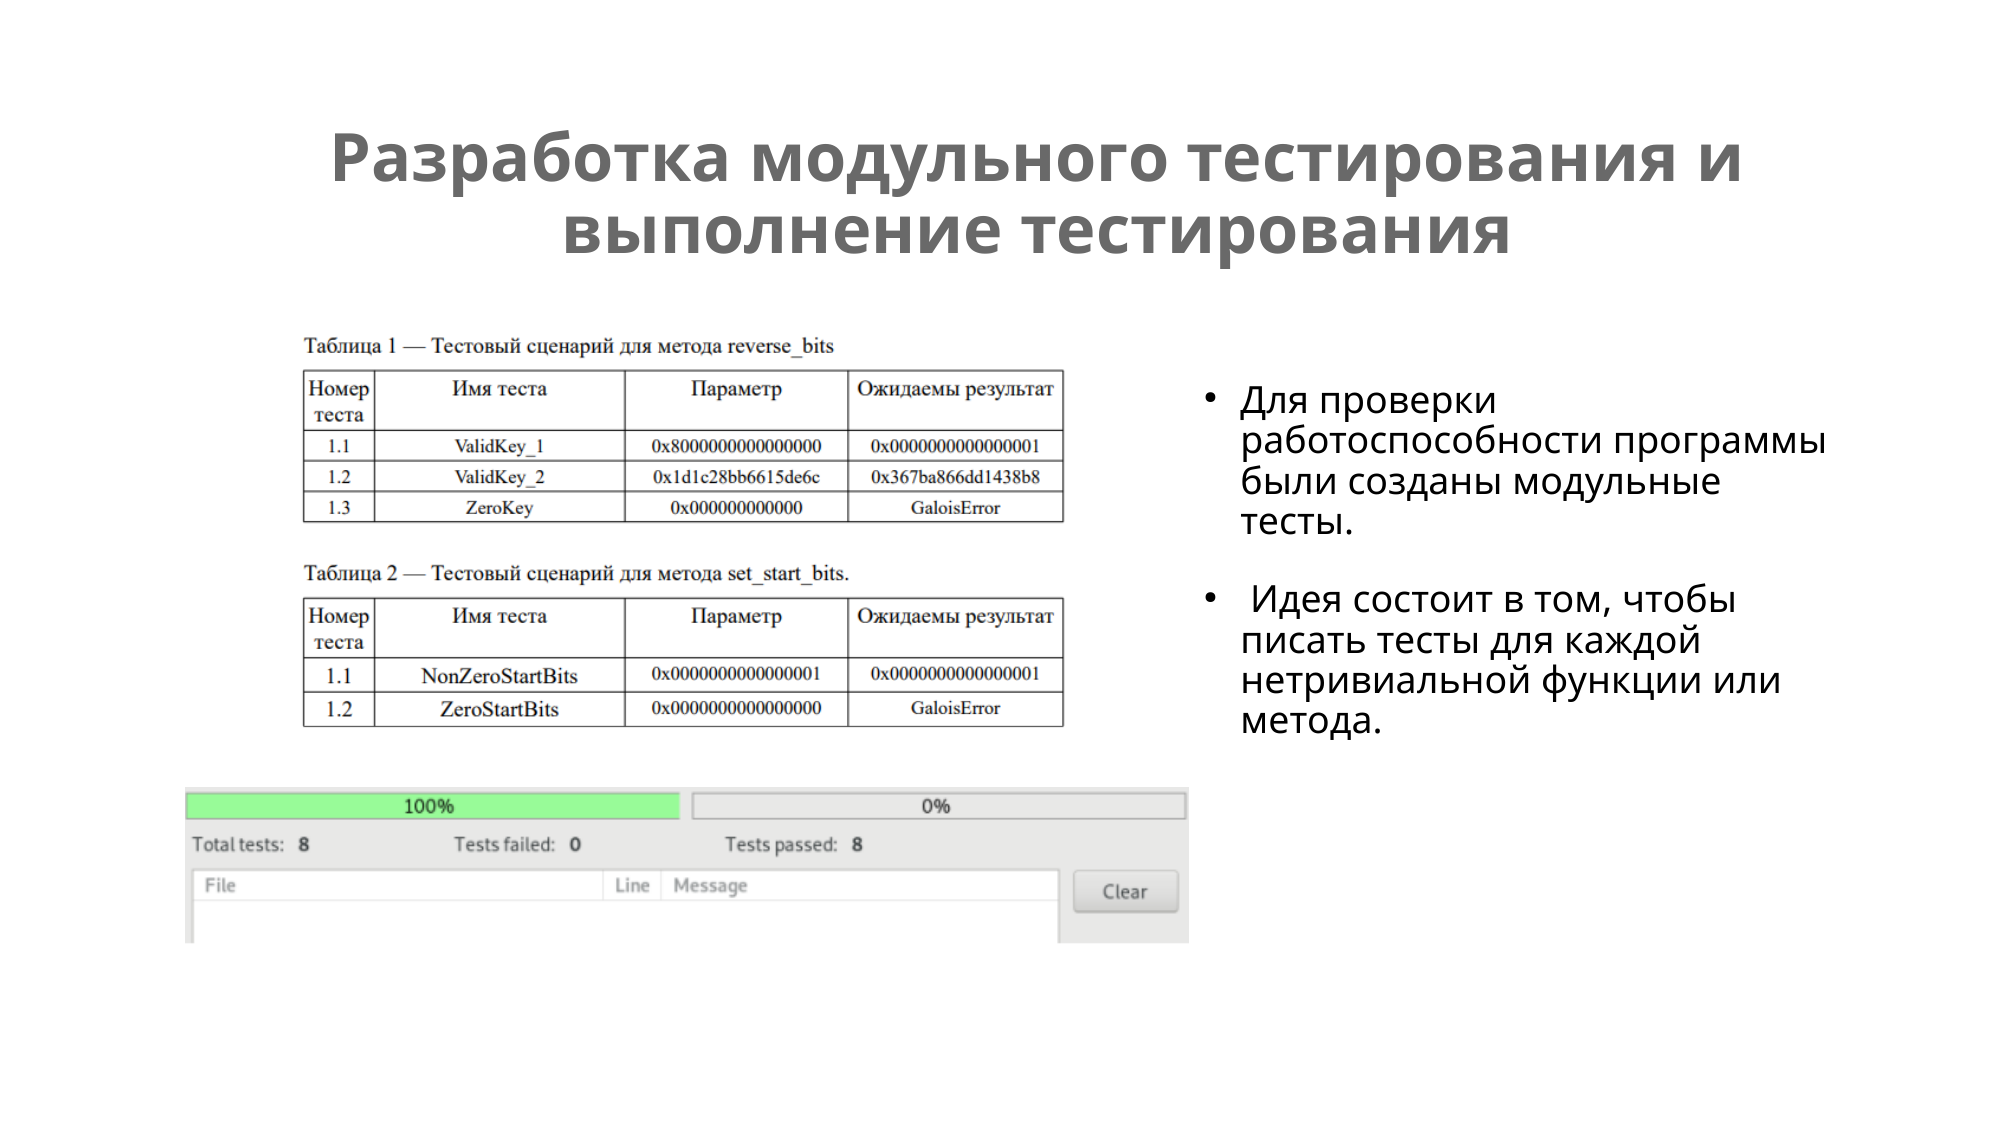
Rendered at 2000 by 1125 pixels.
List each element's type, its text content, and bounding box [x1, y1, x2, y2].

picture [295, 334, 1092, 739]
picture [185, 787, 1189, 945]
title Разработка модульного тестирования и выполнение тестирования [249, 87, 1825, 275]
list Для проверки работоспособности программы были созданы модульные тесты. Идея состоит в том, чтобы писать тесты для каждой нетривиальной функции или метода. [1188, 373, 1849, 894]
